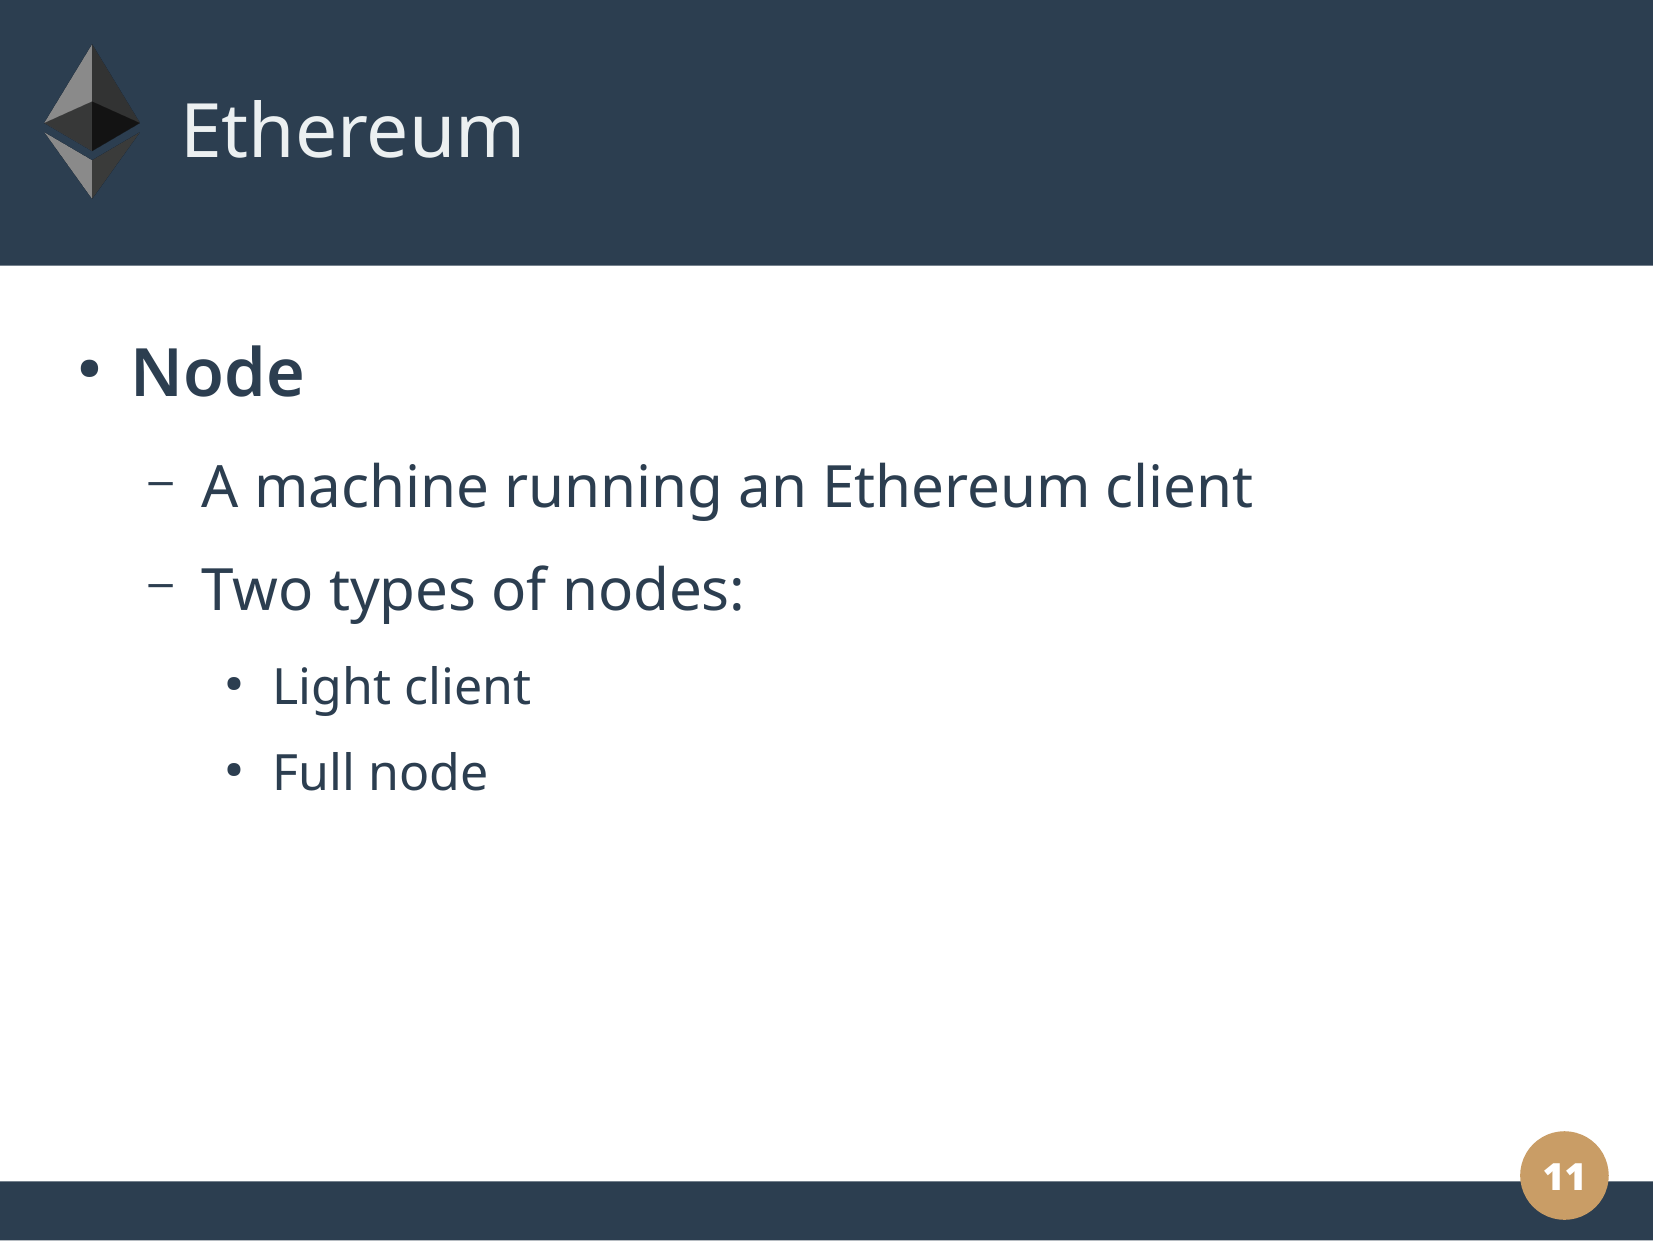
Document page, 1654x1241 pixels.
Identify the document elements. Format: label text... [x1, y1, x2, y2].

picture [44, 44, 140, 199]
title Ethereum [179, 49, 1594, 207]
list Node A machine running an Ethereum client Two types of nodes: Light client Full node [59, 324, 1575, 1152]
